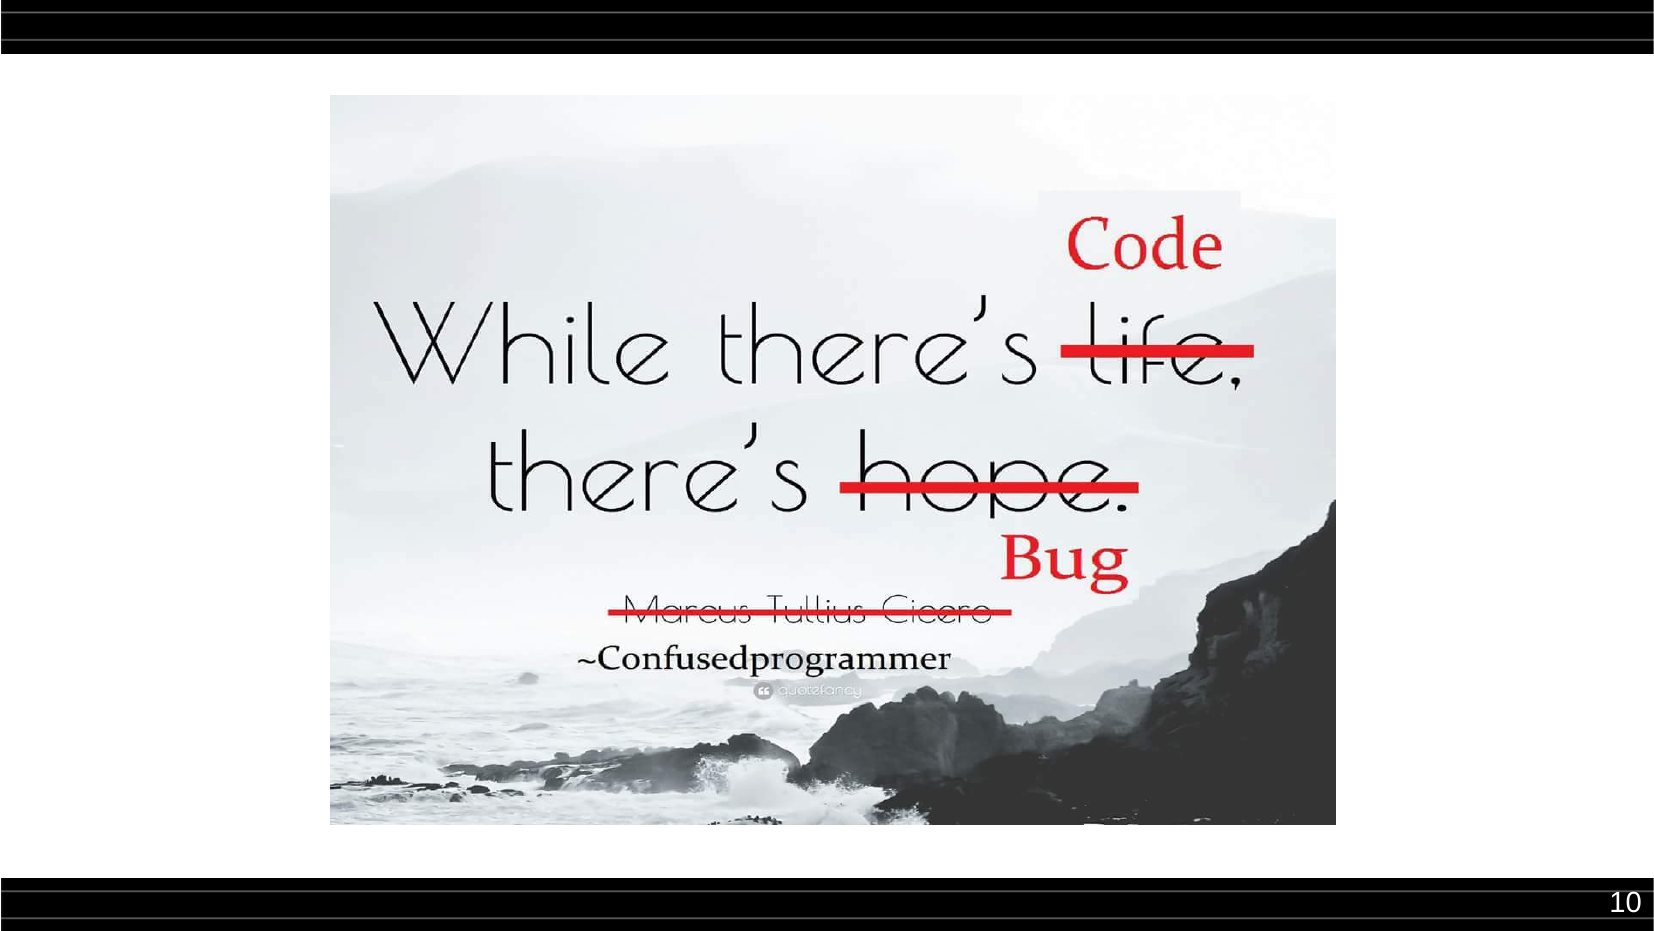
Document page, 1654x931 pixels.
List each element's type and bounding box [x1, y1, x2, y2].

picture [330, 95, 1336, 826]
picture [1, 0, 1654, 54]
picture [1, 878, 1654, 931]
